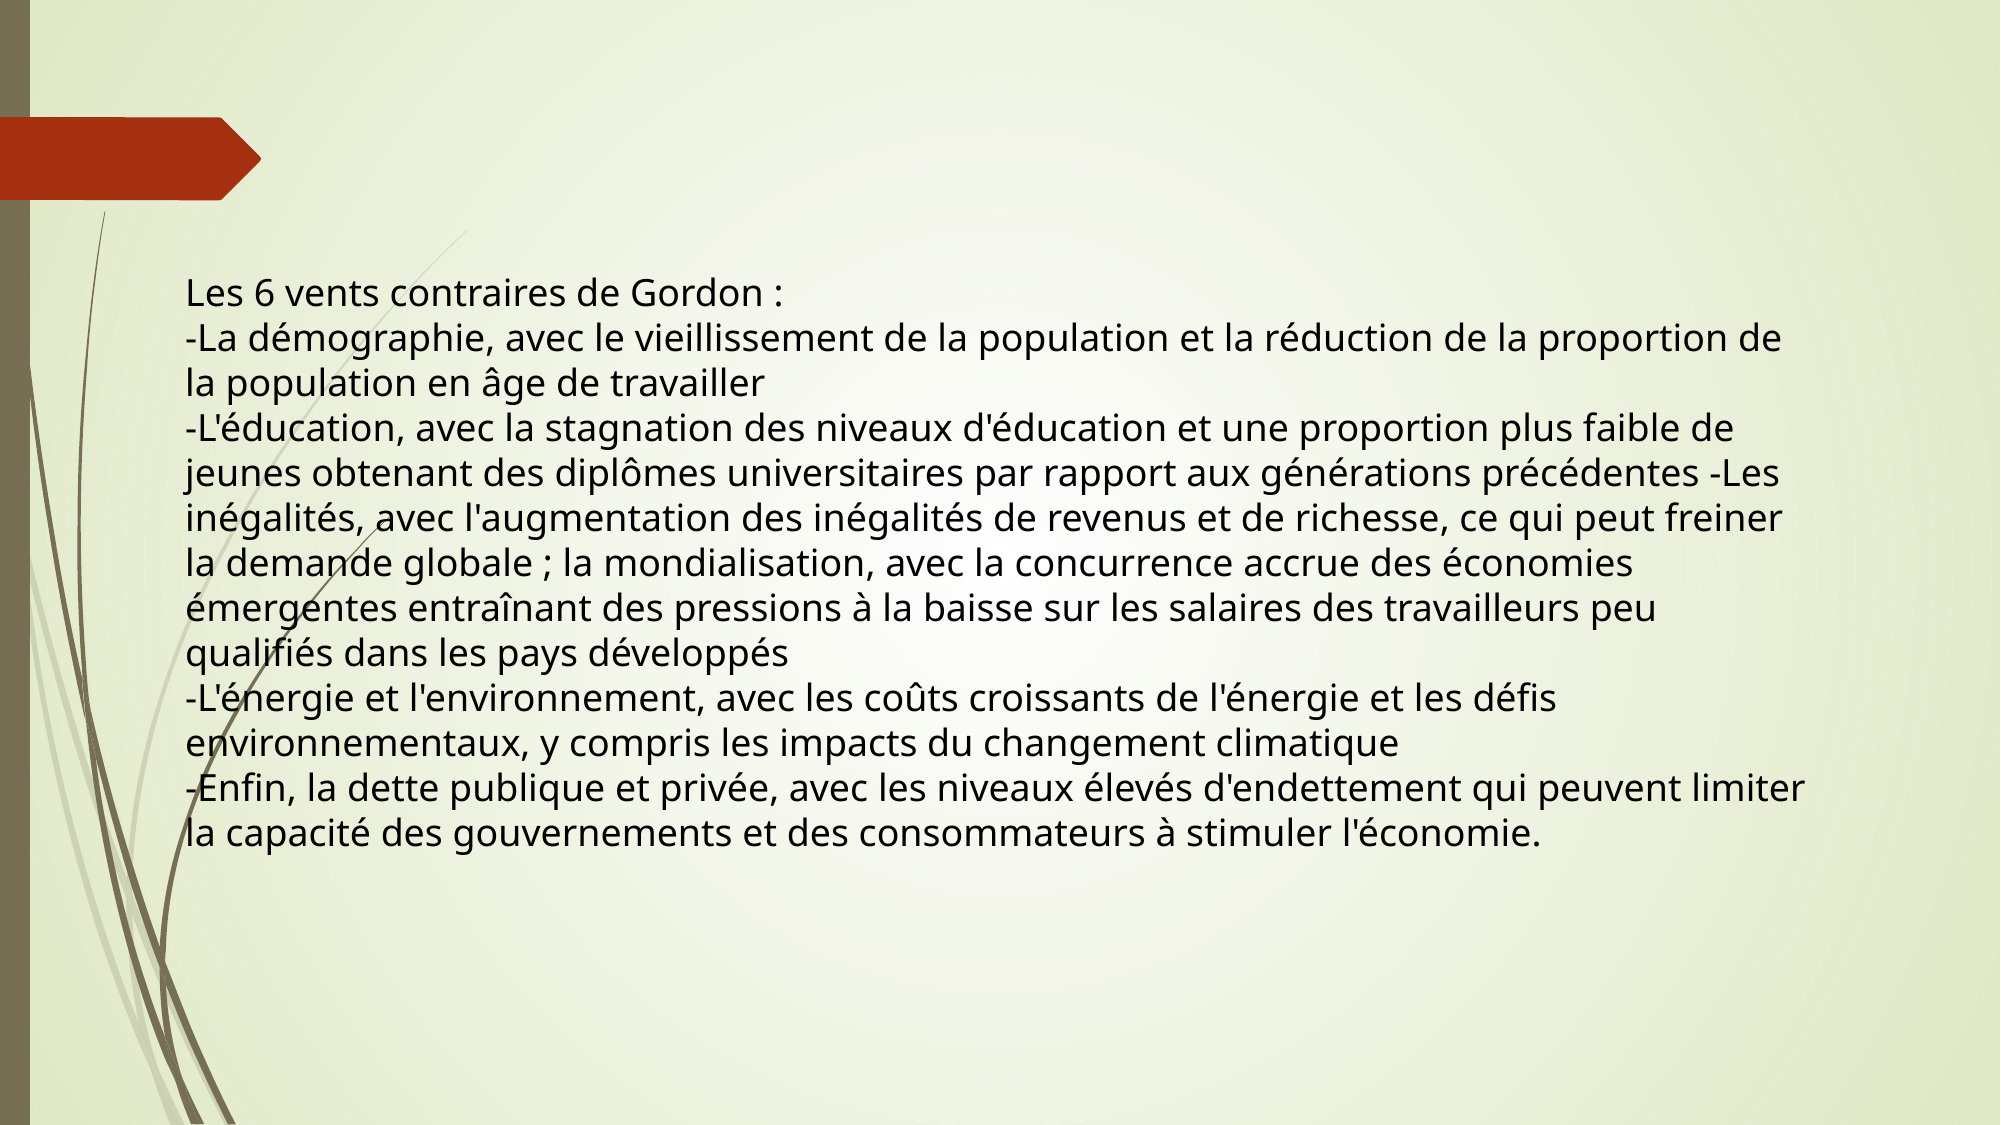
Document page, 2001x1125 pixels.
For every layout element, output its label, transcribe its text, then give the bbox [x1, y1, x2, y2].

text_box Les 6 vents contraires de Gordon : -La démographie, avec le vieillissement de la population et la réduction de la proportion de la population en âge de travailler -L'éducation, avec la stagnation des niveaux d'éducation et une proportion plus faible de jeunes obtenant des diplômes universitaires par rapport aux générations précédentes -Les inégalités, avec l'augmentation des inégalités de revenus et de richesse, ce qui peut freiner la demande globale ; la mondialisation, avec la concurrence accrue des économies émergentes entraînant des pressions à la baisse sur les salaires des travailleurs peu qualifiés dans les pays développés -L'énergie et l'environnement, avec les coûts croissants de l'énergie et les défis environnementaux, y compris les impacts du changement climatique -Enfin, la dette publique et privée, avec les niveaux élevés d'endettement qui peuvent limiter la capacité des gouvernements et des consommateurs à stimuler l'économie. [170, 261, 1830, 1125]
